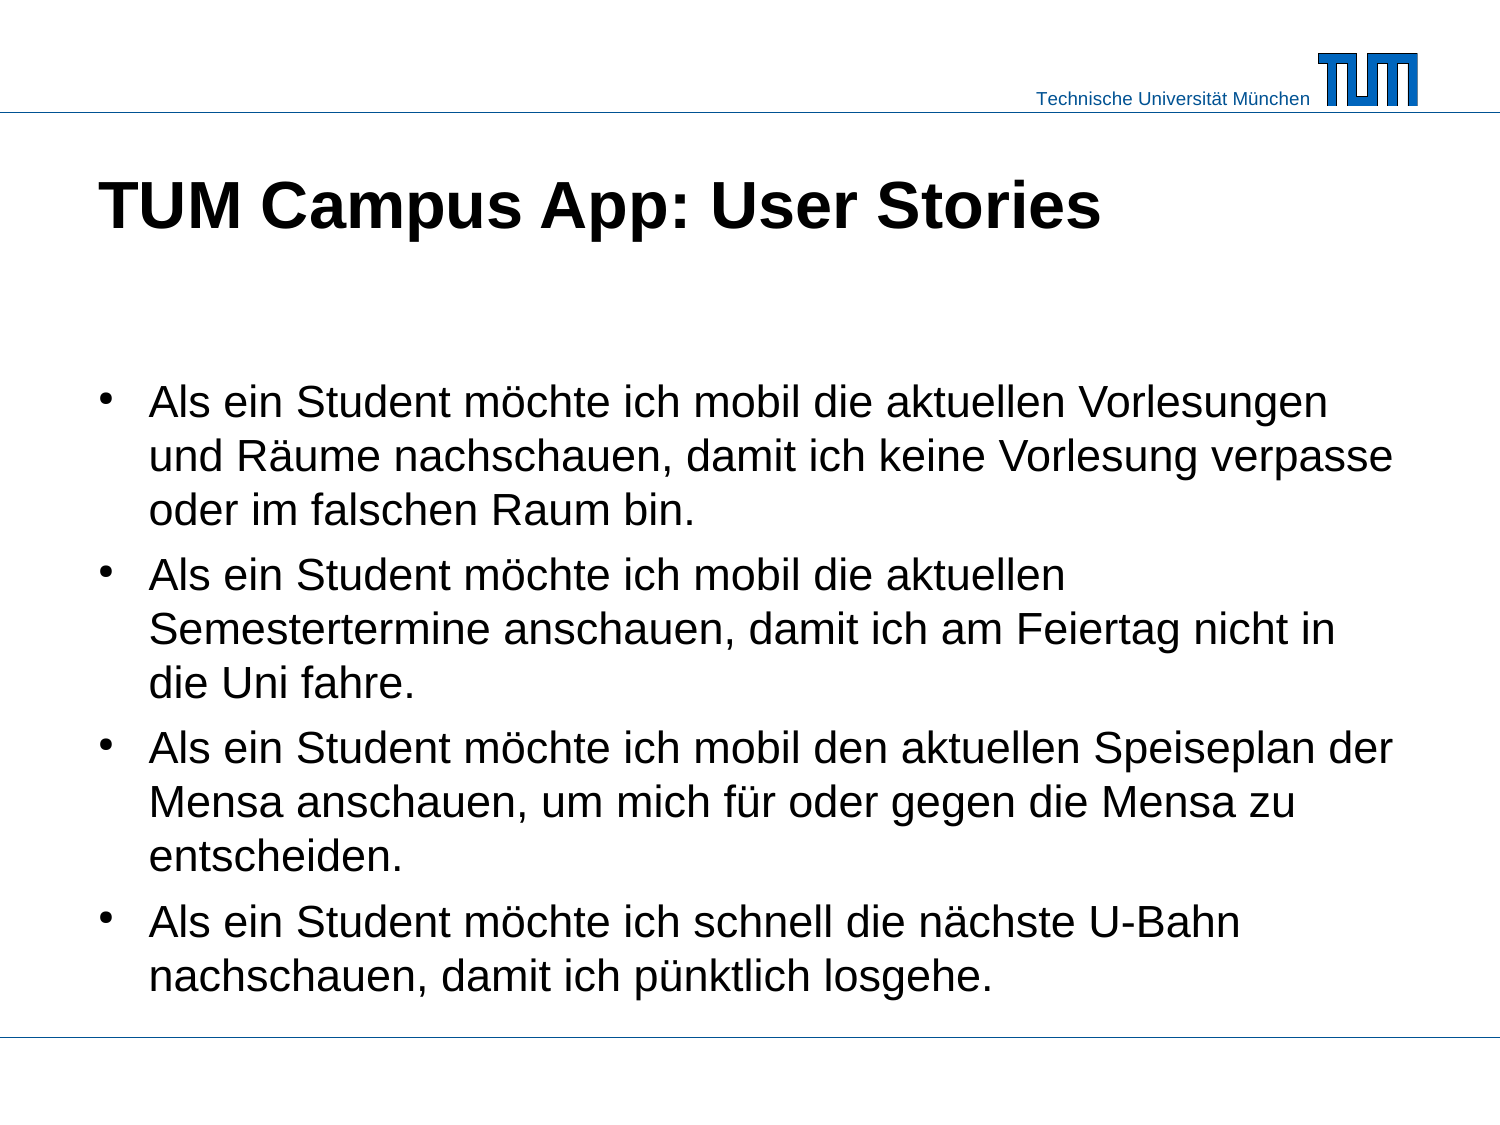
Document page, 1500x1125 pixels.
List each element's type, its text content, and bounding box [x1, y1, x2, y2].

title TUM Campus App: User Stories [83, 149, 1477, 250]
list Als ein Student möchte ich mobil die aktuellen Vorlesungen und Räume nachschauen, damit ich keine Vorlesung verpasse oder im falschen Raum bin. Als ein Student möchte ich mobil die aktuellen Semestertermine anschauen, damit ich am Feiertag nicht in die Uni fahre. Als ein Student möchte ich mobil den aktuellen Speiseplan der Mensa anschauen, um mich für oder gegen die Mensa zu entscheiden. Als ein Student möchte ich schnell die nächste U-Bahn nachschauen, damit ich pünktlich losgehe. [83, 299, 1417, 1013]
